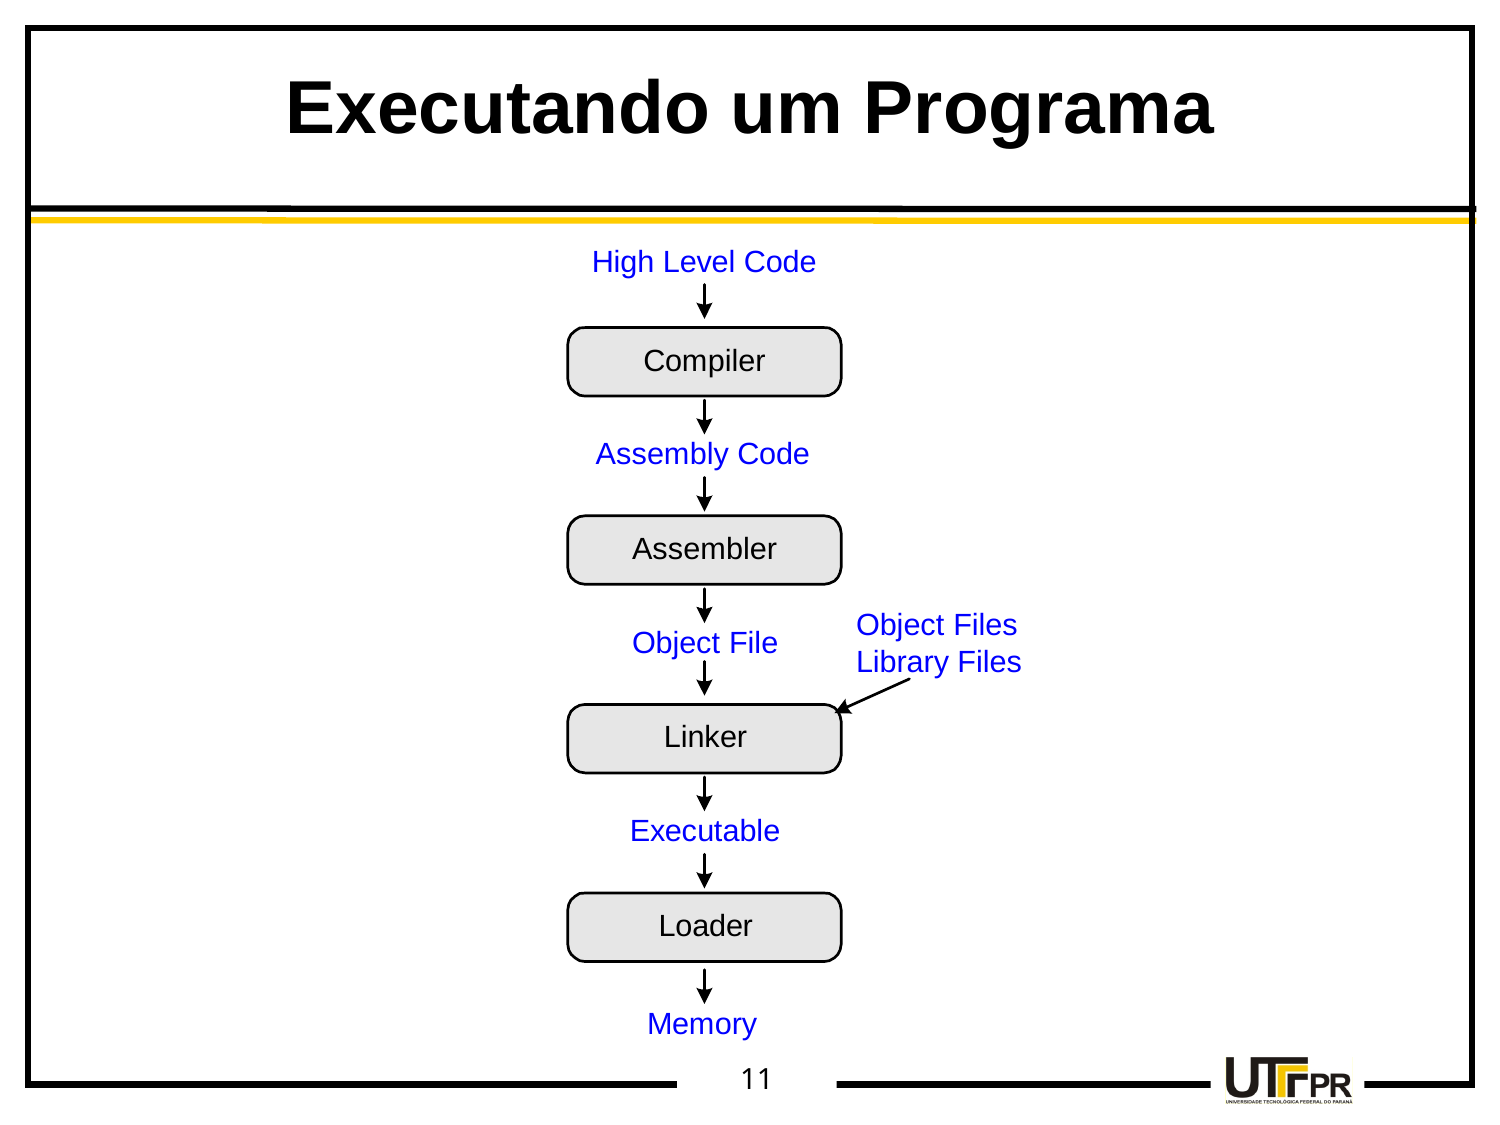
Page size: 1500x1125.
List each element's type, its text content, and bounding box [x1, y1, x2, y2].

title Executando um Programa [0, 54, 1500, 161]
picture [1225, 1057, 1353, 1104]
chart [560, 236, 1069, 1051]
